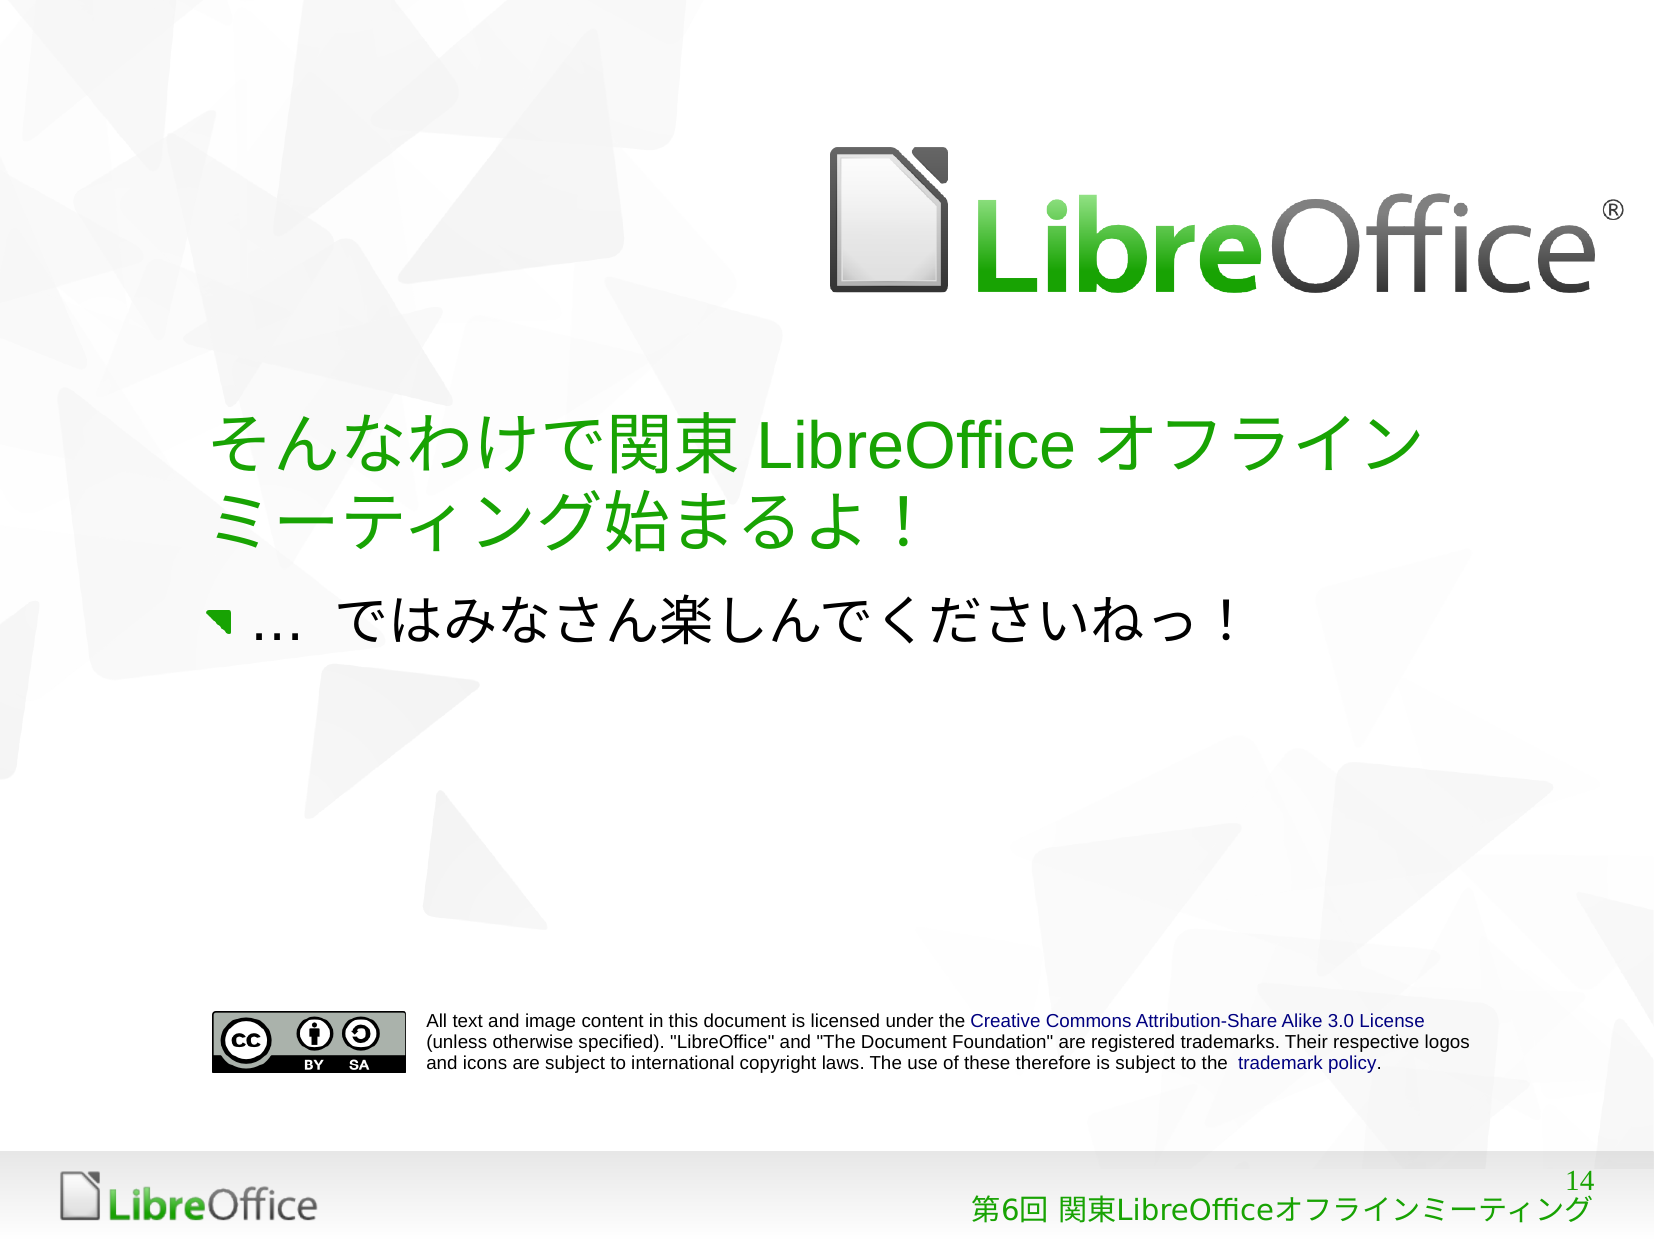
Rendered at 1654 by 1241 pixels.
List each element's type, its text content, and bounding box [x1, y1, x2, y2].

picture [41, 1152, 337, 1240]
picture [212, 1011, 406, 1073]
title そんなわけで関東LibreOfficeオフライン ミーティング始まるよ！ [206, 395, 1477, 573]
picture [915, 548, 1654, 1169]
picture [0, 0, 1654, 930]
list … ではみなさん楽しんでくださいねっ！ [206, 590, 1477, 945]
